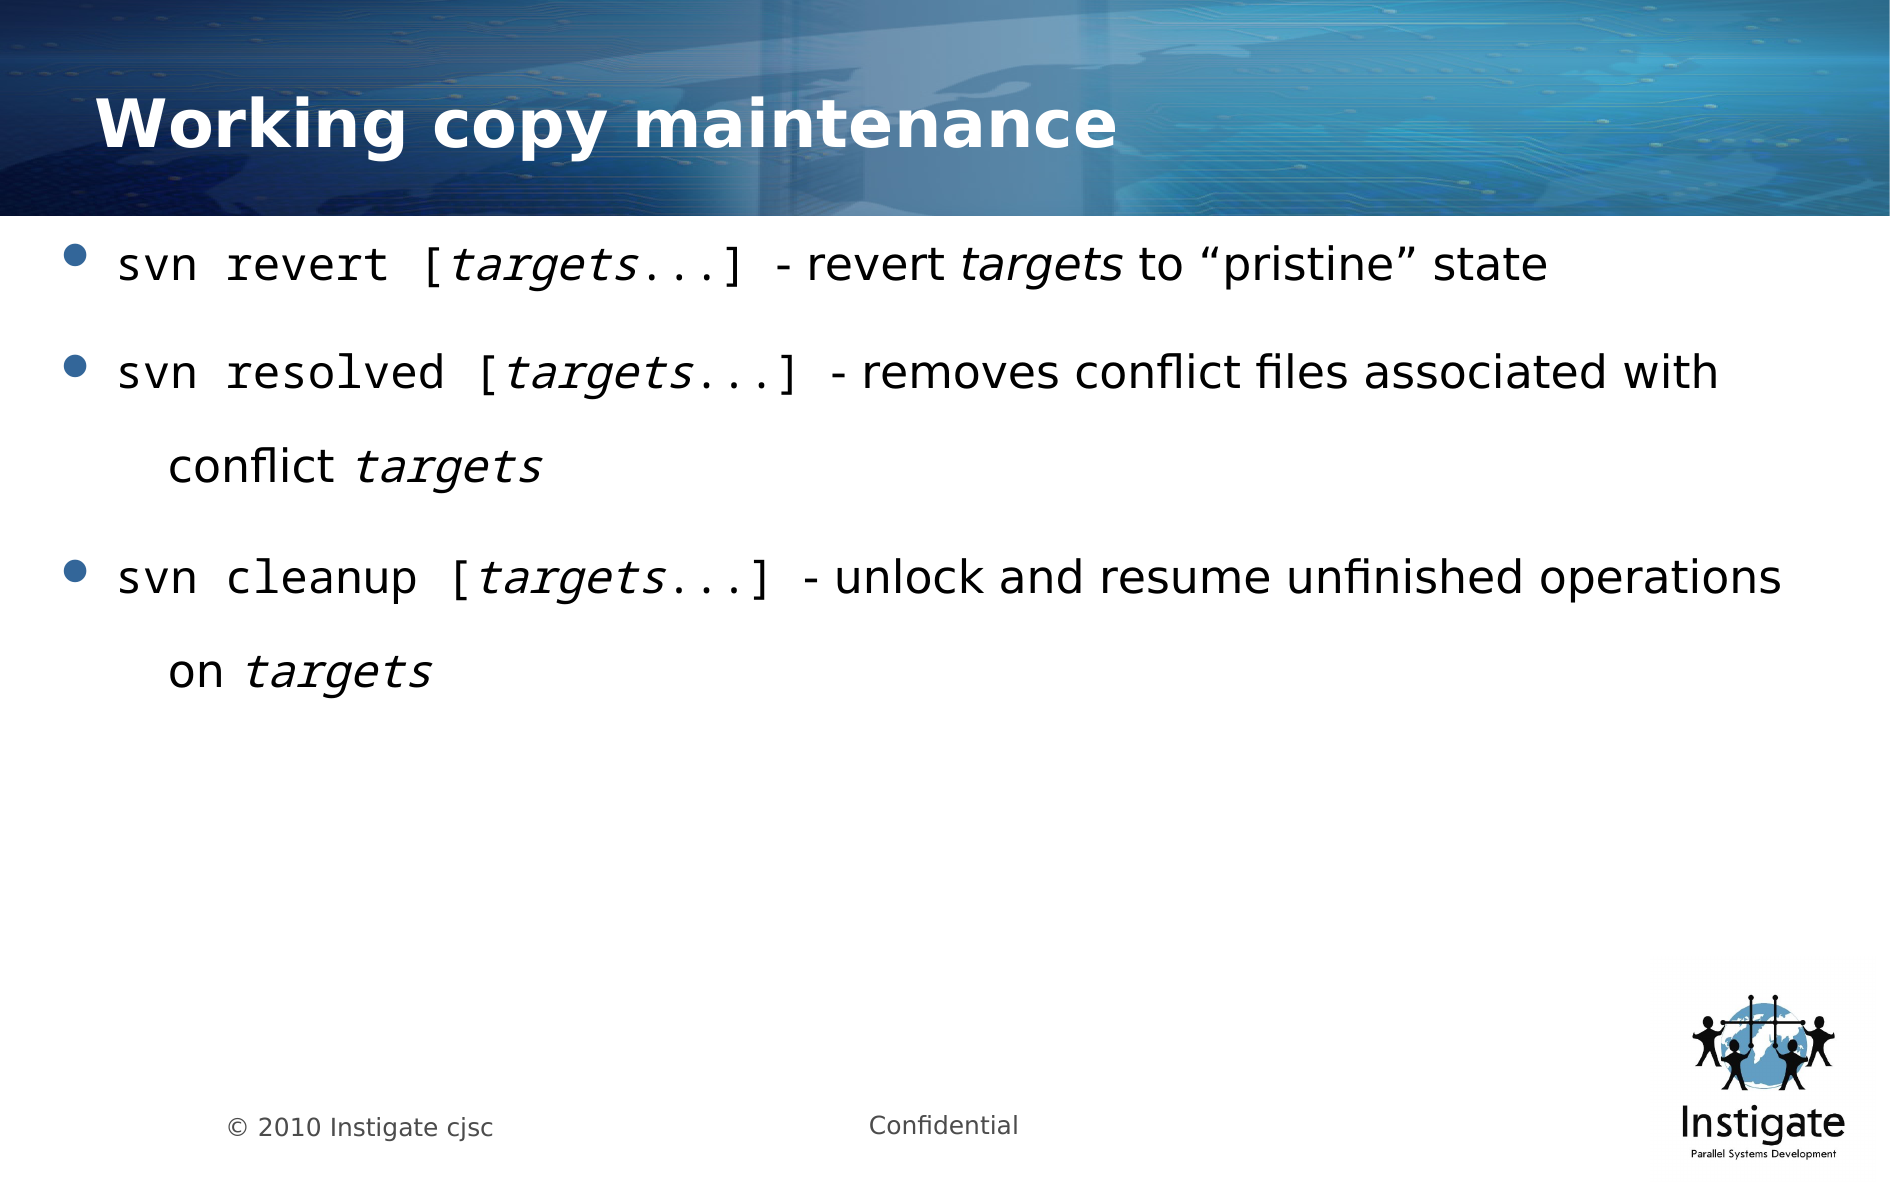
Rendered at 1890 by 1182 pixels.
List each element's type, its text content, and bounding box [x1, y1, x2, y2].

list svn revert [targets...] - revert targets to “pristine” state svn resolved [targets...] - removes conflict files associated with conflict targets svn cleanup [targets...] - unlock and resume unfinished operations on targets [59, 236, 1831, 1001]
title Working copy maintenance [94, 54, 1793, 210]
picture [1650, 956, 1876, 1182]
picture [0, 0, 1890, 216]
